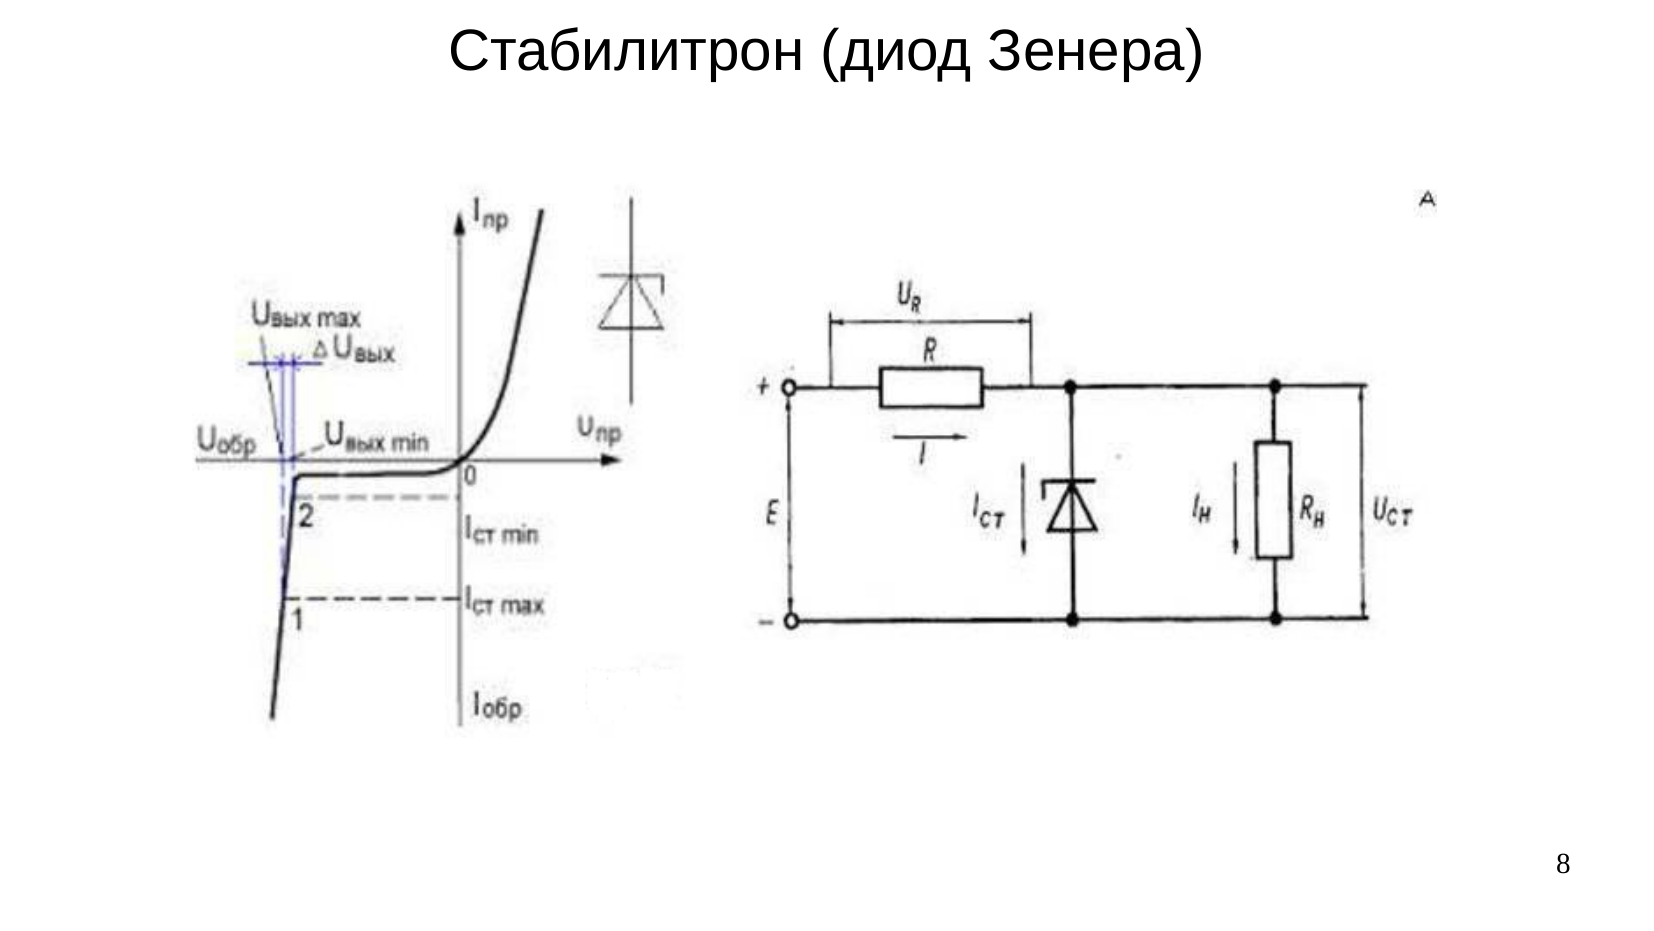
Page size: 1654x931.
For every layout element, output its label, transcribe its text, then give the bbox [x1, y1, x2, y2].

title Стабилитрон (диод Зенера) [82, 12, 1571, 89]
picture [177, 181, 1437, 745]
